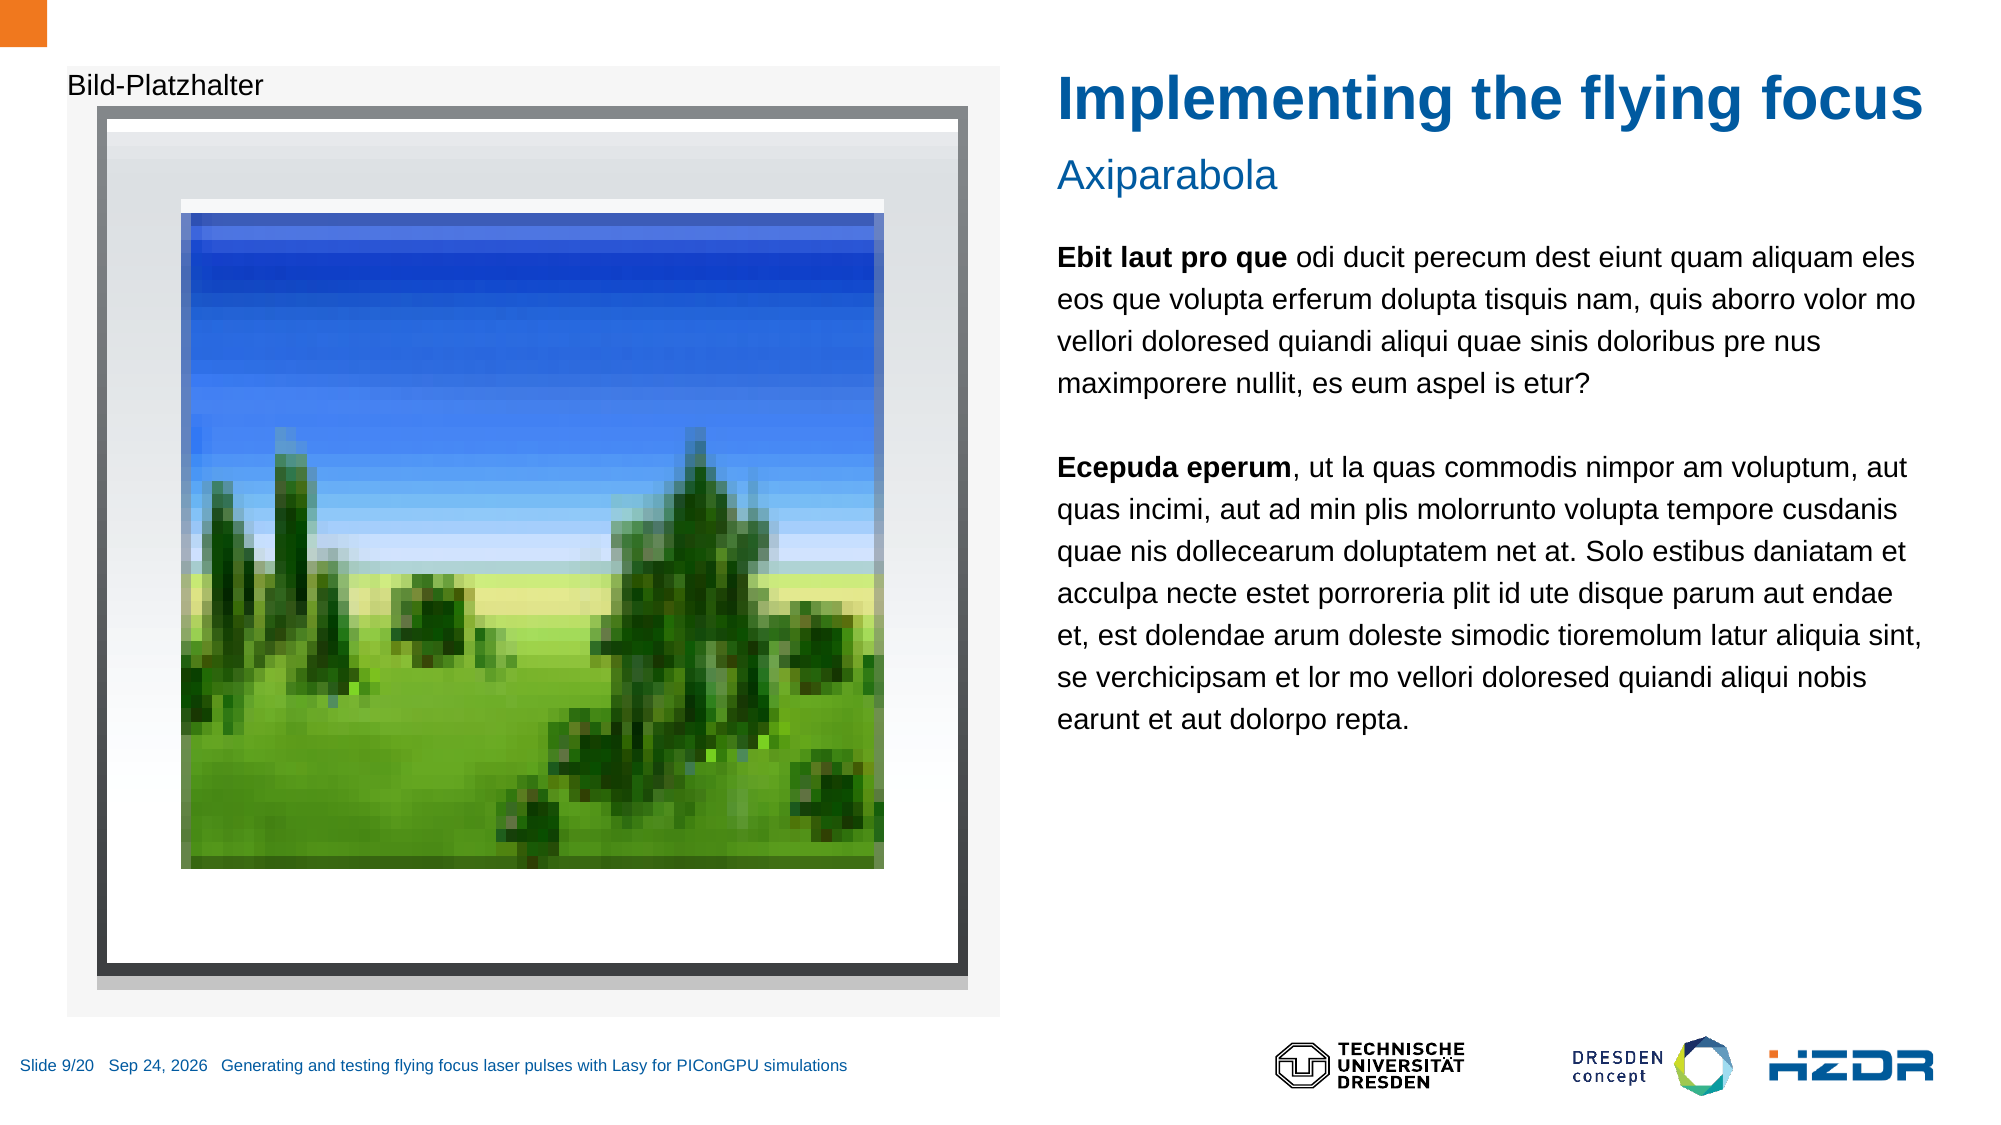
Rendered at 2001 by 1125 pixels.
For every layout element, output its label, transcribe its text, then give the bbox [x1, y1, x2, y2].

subtitle Axiparabola [1057, 138, 1934, 190]
slide_number Slide <number>/20 [6, 1034, 95, 1095]
picture [1275, 1042, 1465, 1089]
slide_number Jan 9, 2026 [107, 1034, 208, 1095]
list Ebit laut pro que odi ducit perecum dest eiunt quam aliquam eles eos que volupta erferum dolupta tisquis nam, quis aborro volor mo vellori doloresed quiandi aliqui quae sinis doloribus pre nus maximporere nullit, es eum aspel is etur? Ecepuda eperum, ut la quas commodis nimpor am voluptum, aut quas incimi, aut ad min plis molorrunto volupta tempore cusdanis quae nis dollecearum doluptatem net at. Solo estibus daniatam et acculpa necte estet porroreria plit id ute disque parum aut endae et, est dolendae arum doleste simodic tioremolum latur aliquia sint, se verchicipsam et lor mo vellori doloresed quiandi aliqui nobis earunt et aut dolorpo repta. [1057, 231, 1934, 1014]
picture [66, 66, 1000, 1017]
picture [1768, 1049, 1934, 1081]
footer Generating and testing flying focus laser pulses with Lasy for PIConGPU simulations [221, 1034, 965, 1095]
picture [1573, 1036, 1733, 1096]
title Implementing the flying focus [1057, 66, 1934, 134]
